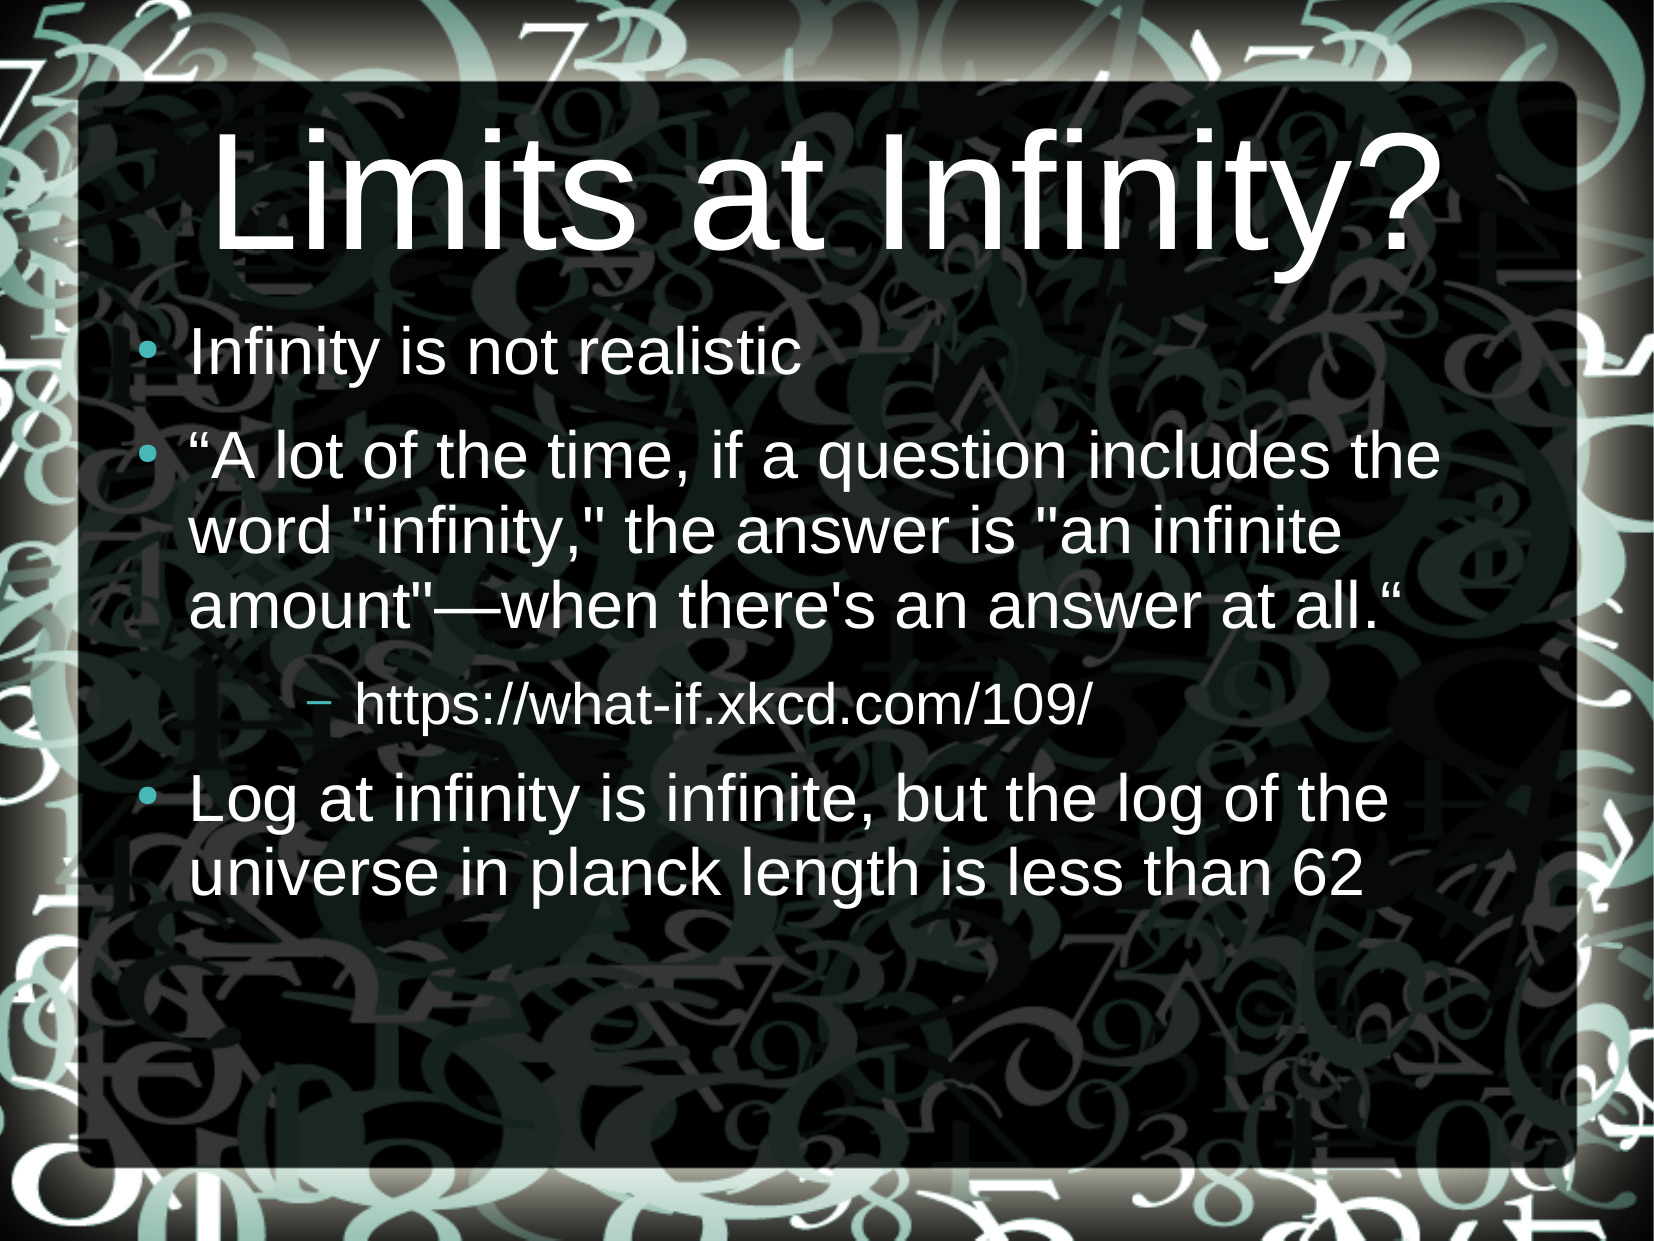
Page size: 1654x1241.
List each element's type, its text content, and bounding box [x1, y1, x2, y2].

picture [0, 0, 1654, 1241]
list Infinity is not realistic “A lot of the time, if a question includes the word "infinity," the answer is "an infinite amount"—when there's an answer at all.“ https://what-if.xkcd.com/109/ Log at infinity is infinite, but the log of the universe in planck length is less than 62 [118, 313, 1542, 1028]
title Limits at Infinity? [82, 88, 1571, 296]
